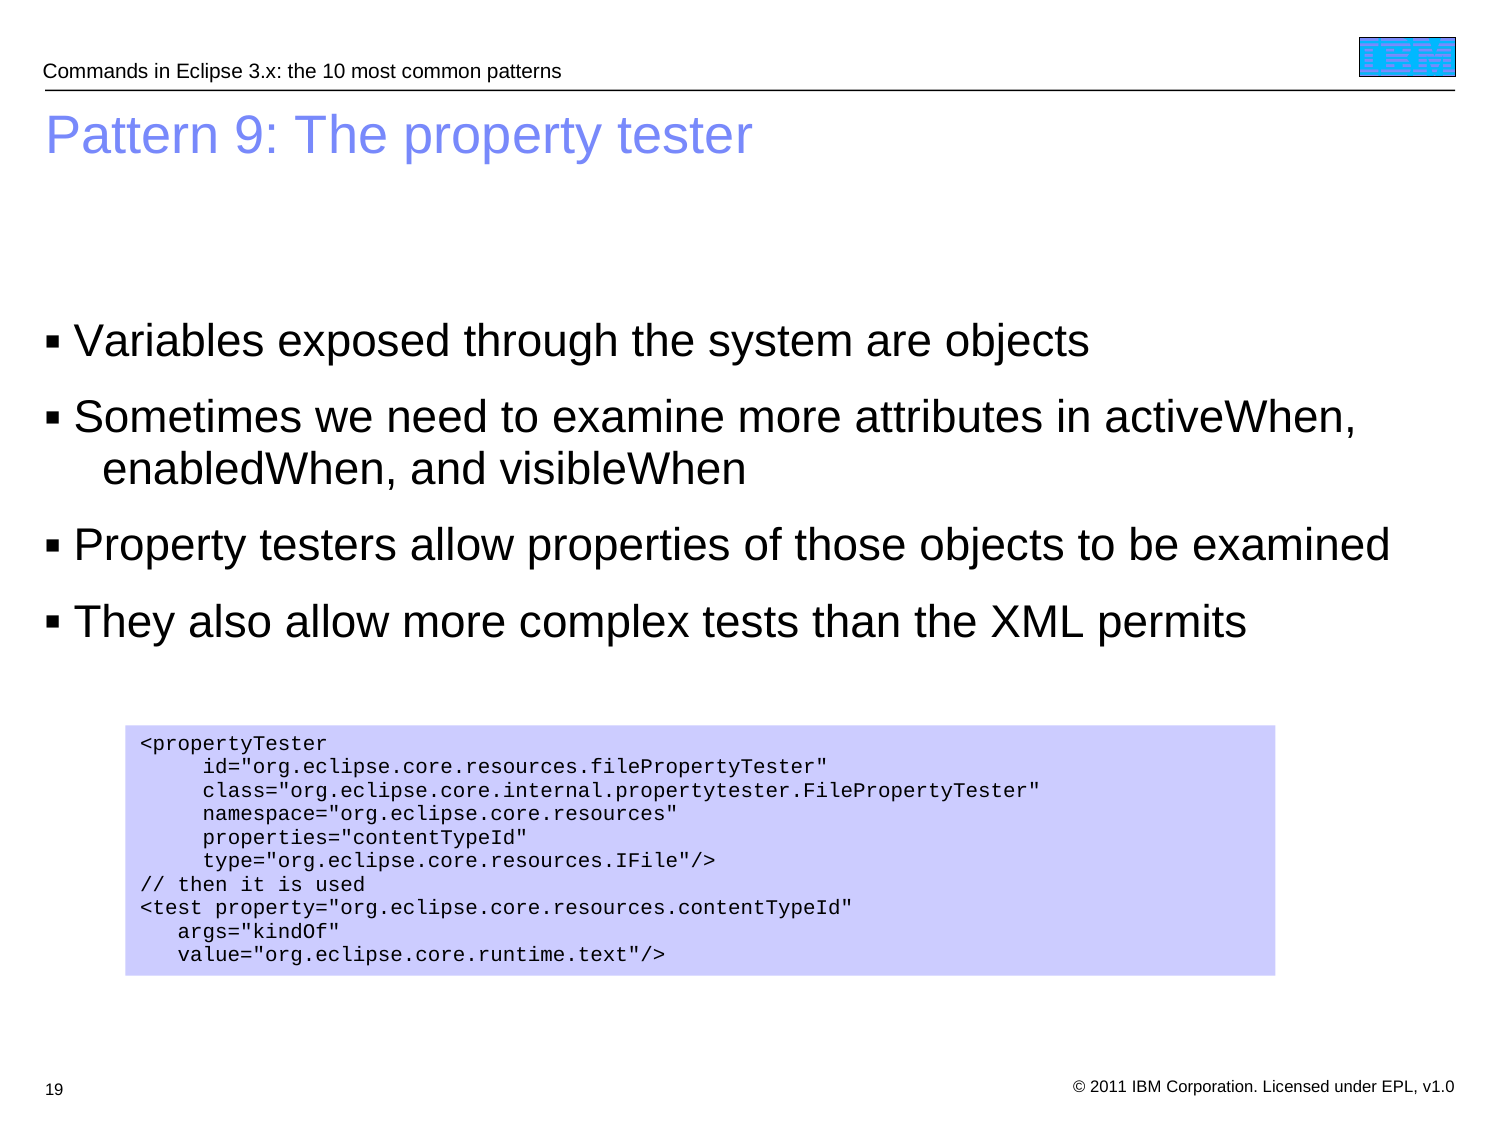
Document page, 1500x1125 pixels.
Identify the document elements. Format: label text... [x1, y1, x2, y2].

list Variables exposed through the system are objects Sometimes we need to examine more attributes in activeWhen, enabledWhen, and visibleWhen Property testers allow properties of those objects to be examined They also allow more complex tests than the XML permits [30, 307, 1456, 1058]
title Pattern 9: The property tester [30, 97, 1456, 218]
text_box <propertyTester id="org.eclipse.core.resources.filePropertyTester" class="org.eclipse.core.internal.propertytester.FilePropertyTester" namespace="org.eclipse.core.resources" properties="contentTypeId" type="org.eclipse.core.resources.IFile"/> // then it is used <test property="org.eclipse.core.resources.contentTypeId" args="kindOf" value="org.eclipse.core.runtime.text"/> [125, 725, 1276, 976]
text_box Commands in Eclipse 3.x: the 10 most common patterns [27, 37, 1312, 83]
